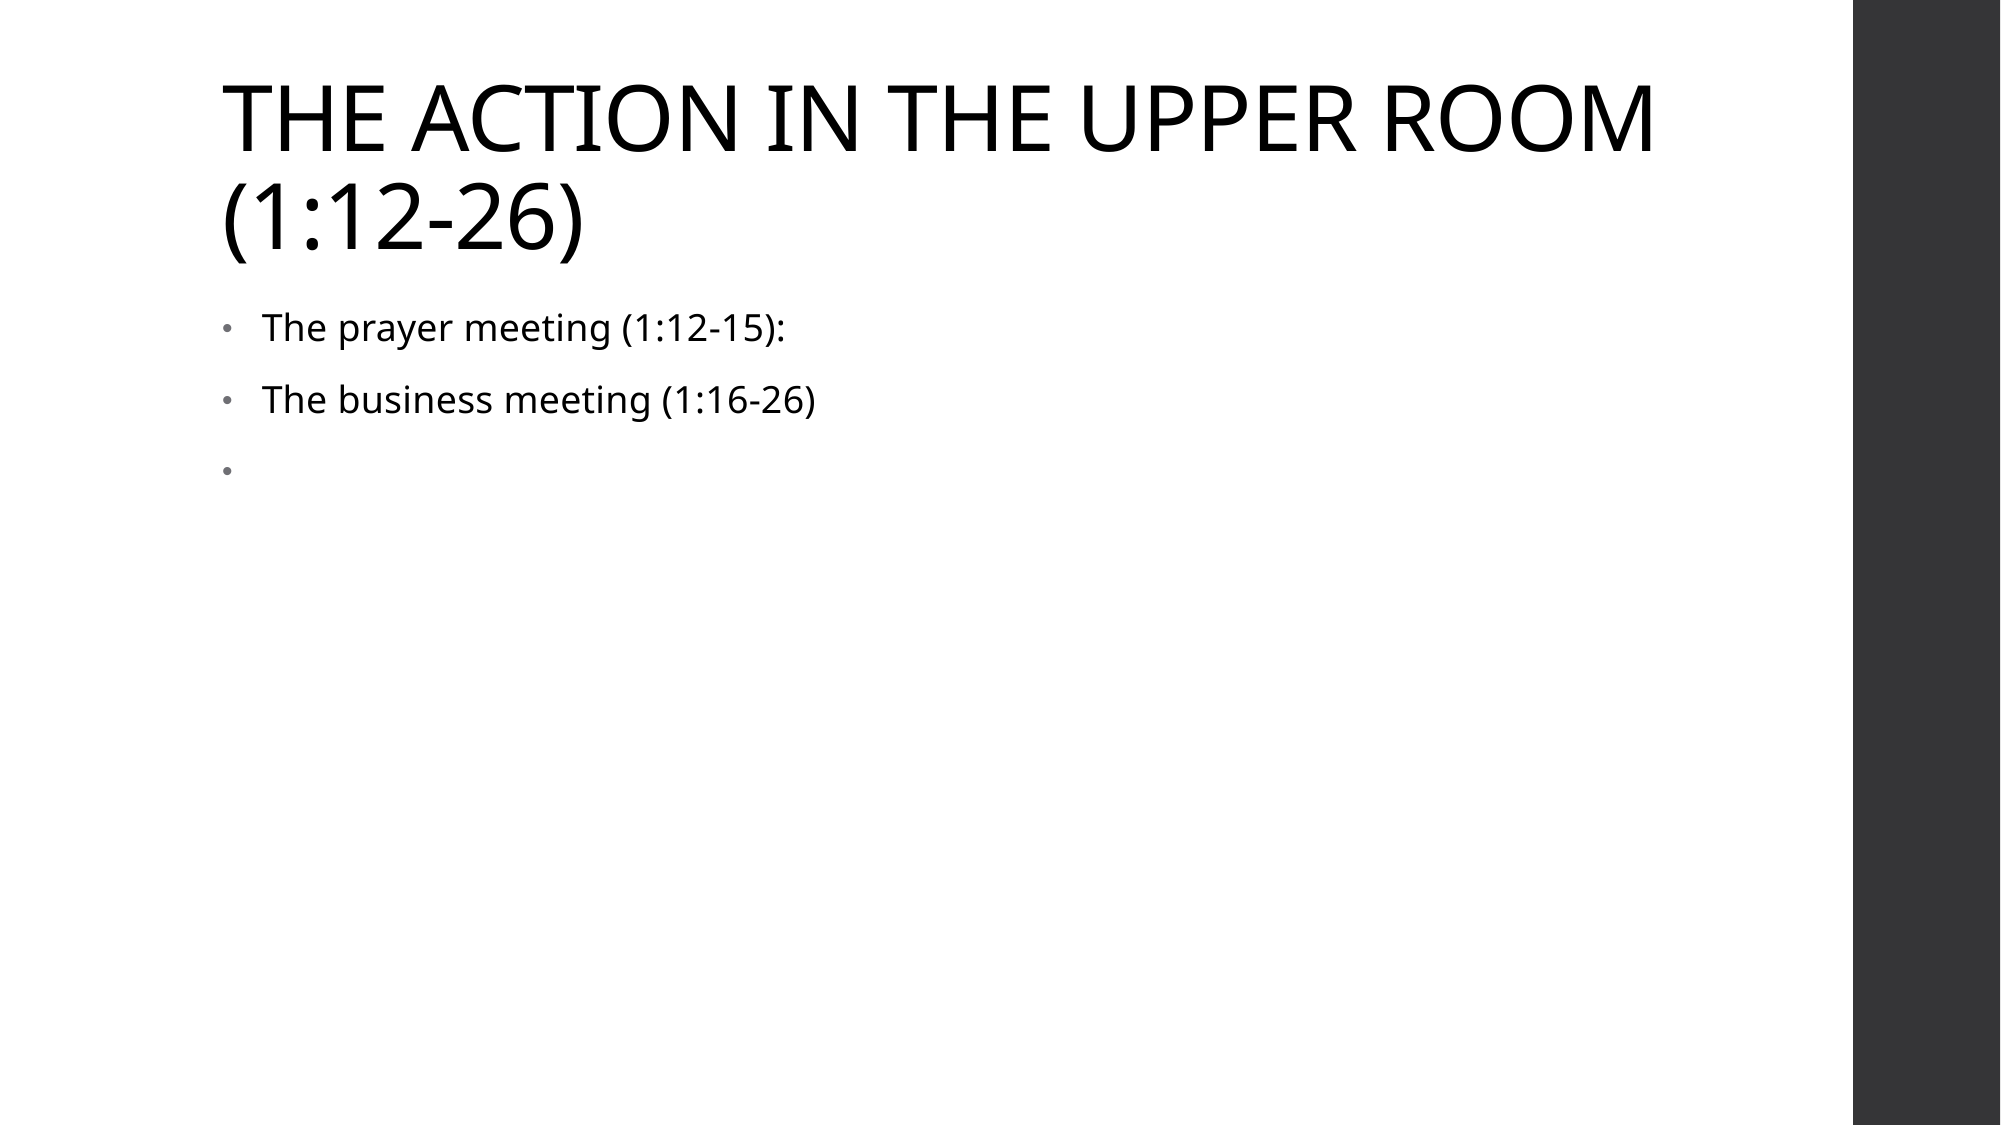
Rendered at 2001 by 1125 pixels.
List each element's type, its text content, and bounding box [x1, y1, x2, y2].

list The prayer meeting (1:12-15): The business meeting (1:16-26) [206, 299, 1617, 1014]
title THE ACTION IN THE UPPER ROOM (1:12-26) [206, 60, 1797, 278]
